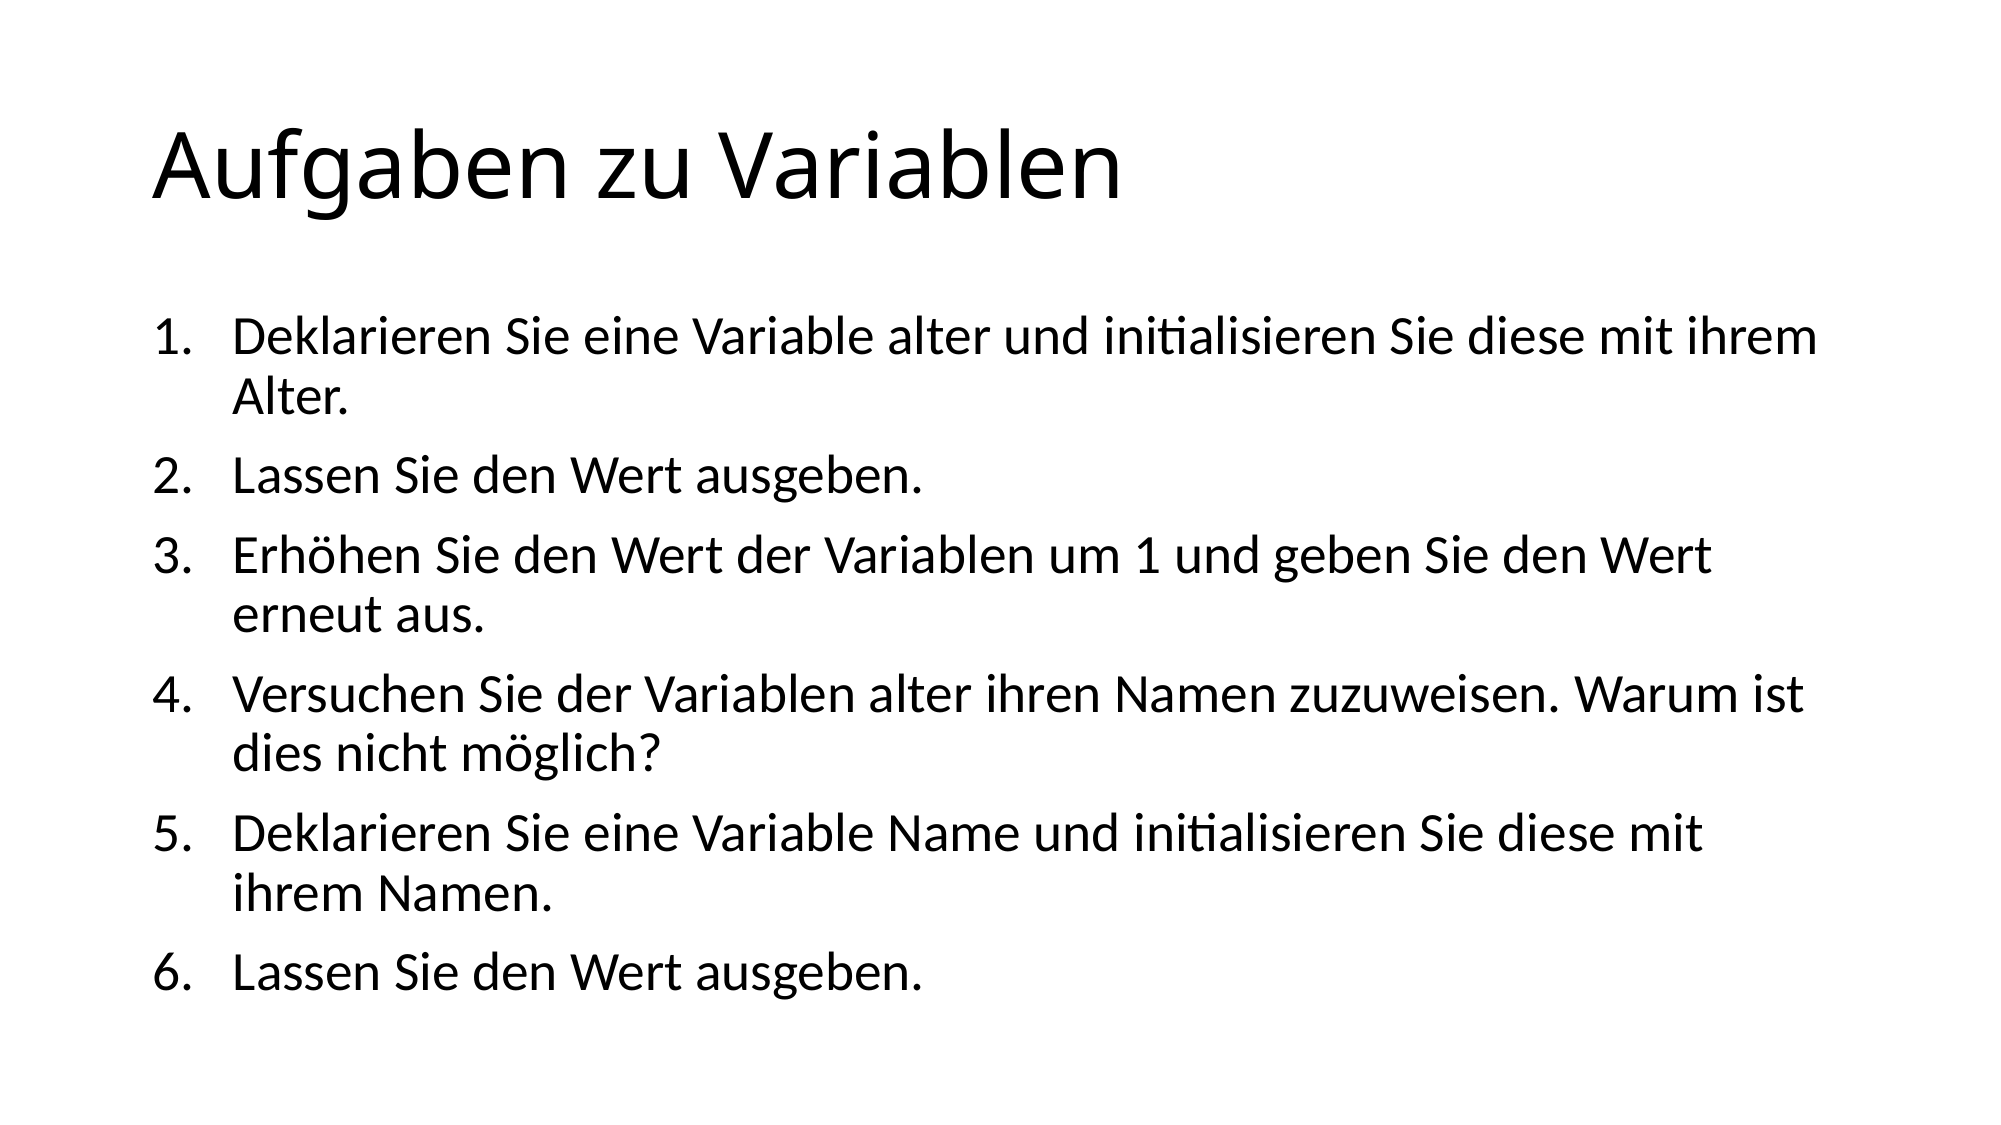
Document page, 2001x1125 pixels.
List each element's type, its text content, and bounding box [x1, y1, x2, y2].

title Aufgaben zu Variablen [137, 59, 1863, 278]
list Deklarieren Sie eine Variable alter und initialisieren Sie diese mit ihrem Alter. Lassen Sie den Wert ausgeben. Erhöhen Sie den Wert der Variablen um 1 und geben Sie den Wert erneut aus. Versuchen Sie der Variablen alter ihren Namen zuzuweisen. Warum ist dies nicht möglich? Deklarieren Sie eine Variable Name und initialisieren Sie diese mit ihrem Namen. Lassen Sie den Wert ausgeben. [137, 299, 1863, 1014]
